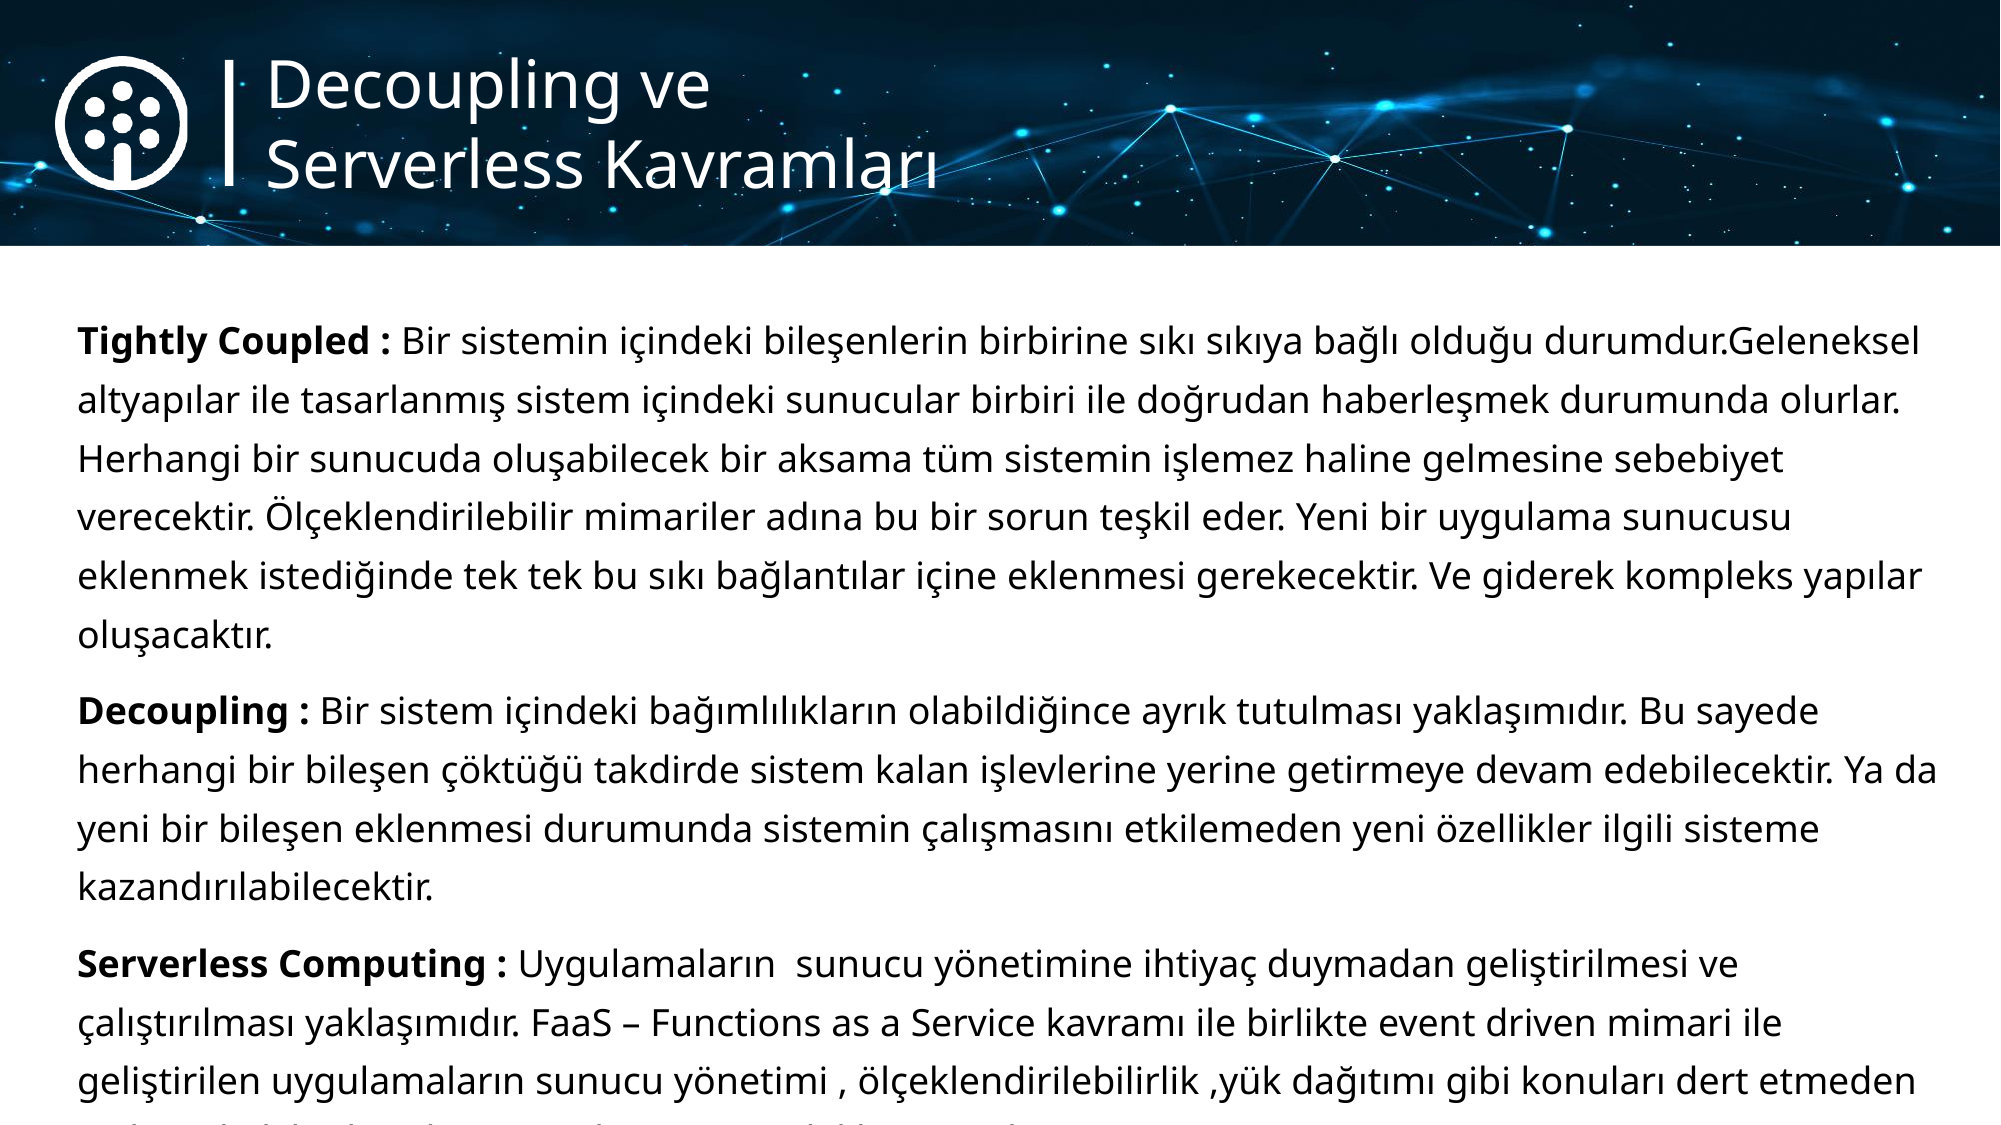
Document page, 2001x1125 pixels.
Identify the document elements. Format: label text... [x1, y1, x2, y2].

picture [0, 0, 2000, 245]
text_box [0, 245, 2000, 1125]
text_box Tightly Coupled : Bir sistemin içindeki bileşenlerin birbirine sıkı sıkıya bağlı olduğu durumdur.Geleneksel altyapılar ile tasarlanmış sistem içindeki sunucular birbiri ile doğrudan haberleşmek durumunda olurlar. Herhangi bir sunucuda oluşabilecek bir aksama tüm sistemin işlemez haline gelmesine sebebiyet verecektir. Ölçeklendirilebilir mimariler adına bu bir sorun teşkil eder. Yeni bir uygulama sunucusu eklenmek istediğinde tek tek bu sıkı bağlantılar içine eklenmesi gerekecektir. Ve giderek kompleks yapılar oluşacaktır. Decoupling : Bir sistem içindeki bağımlılıkların olabildiğince ayrık tutulması yaklaşımıdır. Bu sayede herhangi bir bileşen çöktüğü takdirde sistem kalan işlevlerine yerine getirmeye devam edebilecektir. Ya da yeni bir bileşen eklenmesi durumunda sistemin çalışmasını etkilemeden yeni özellikler ilgili sisteme kazandırılabilecektir. Serverless Computing : Uygulamaların sunucu yönetimine ihtiyaç duymadan geliştirilmesi ve çalıştırılması yaklaşımıdır. FaaS – Functions as a Service kavramı ile birlikte event driven mimari ile geliştirilen uygulamaların sunucu yönetimi , ölçeklendirilebilirlik ,yük dağıtımı gibi konuları dert etmeden sadece ilgili kodun düzgün çalışmasına odaklanmasıdır. [62, 299, 1966, 1009]
text_box Decoupling ve Serverless Kavramları [250, 34, 1375, 210]
text_box [224, 59, 234, 186]
